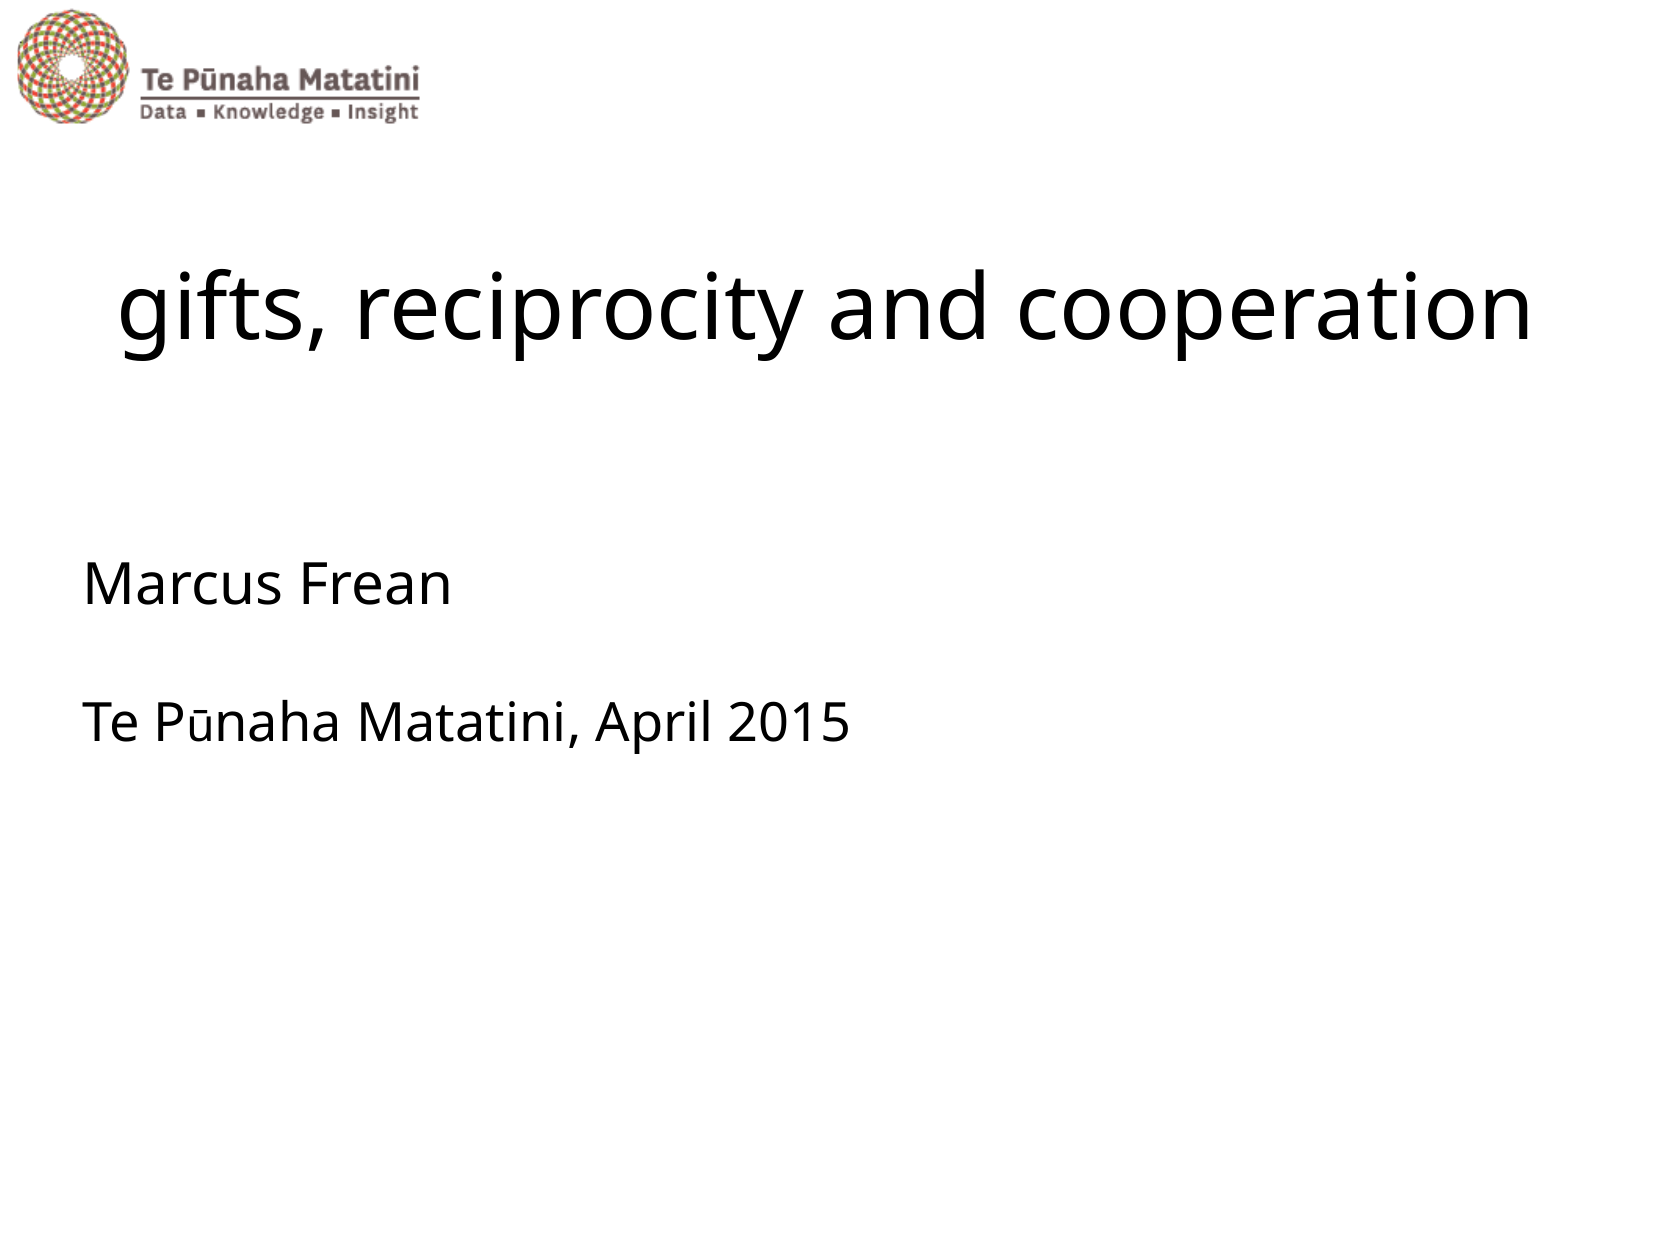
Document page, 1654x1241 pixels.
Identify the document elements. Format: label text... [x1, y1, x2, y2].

picture [17, 0, 455, 148]
title gifts, reciprocity and cooperation [82, 200, 1571, 290]
subtitle Marcus Frean Te Pūnaha Matatini, April 2015 [82, 290, 1571, 1010]
